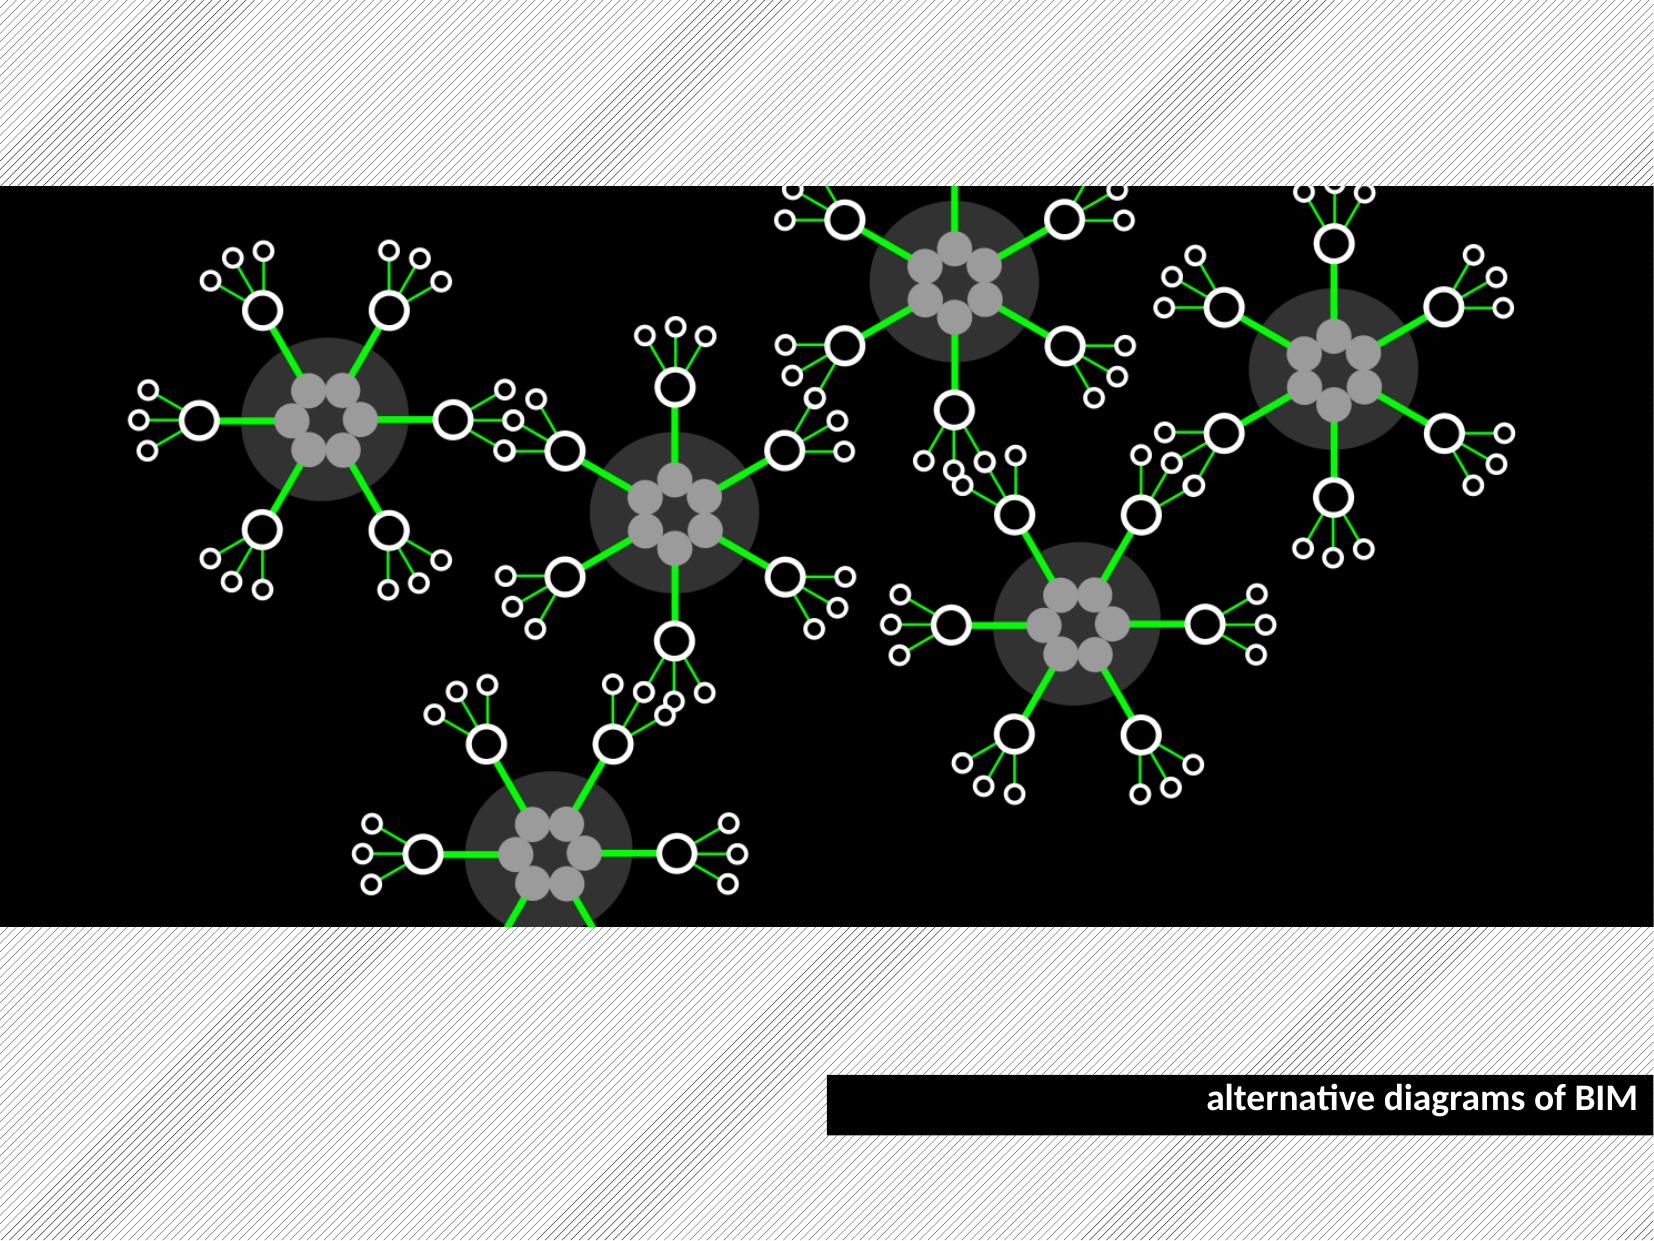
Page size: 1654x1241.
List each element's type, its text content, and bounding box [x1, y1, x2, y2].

picture [0, 186, 1654, 927]
text_box alternative diagrams of BIM [826, 1074, 1654, 1136]
